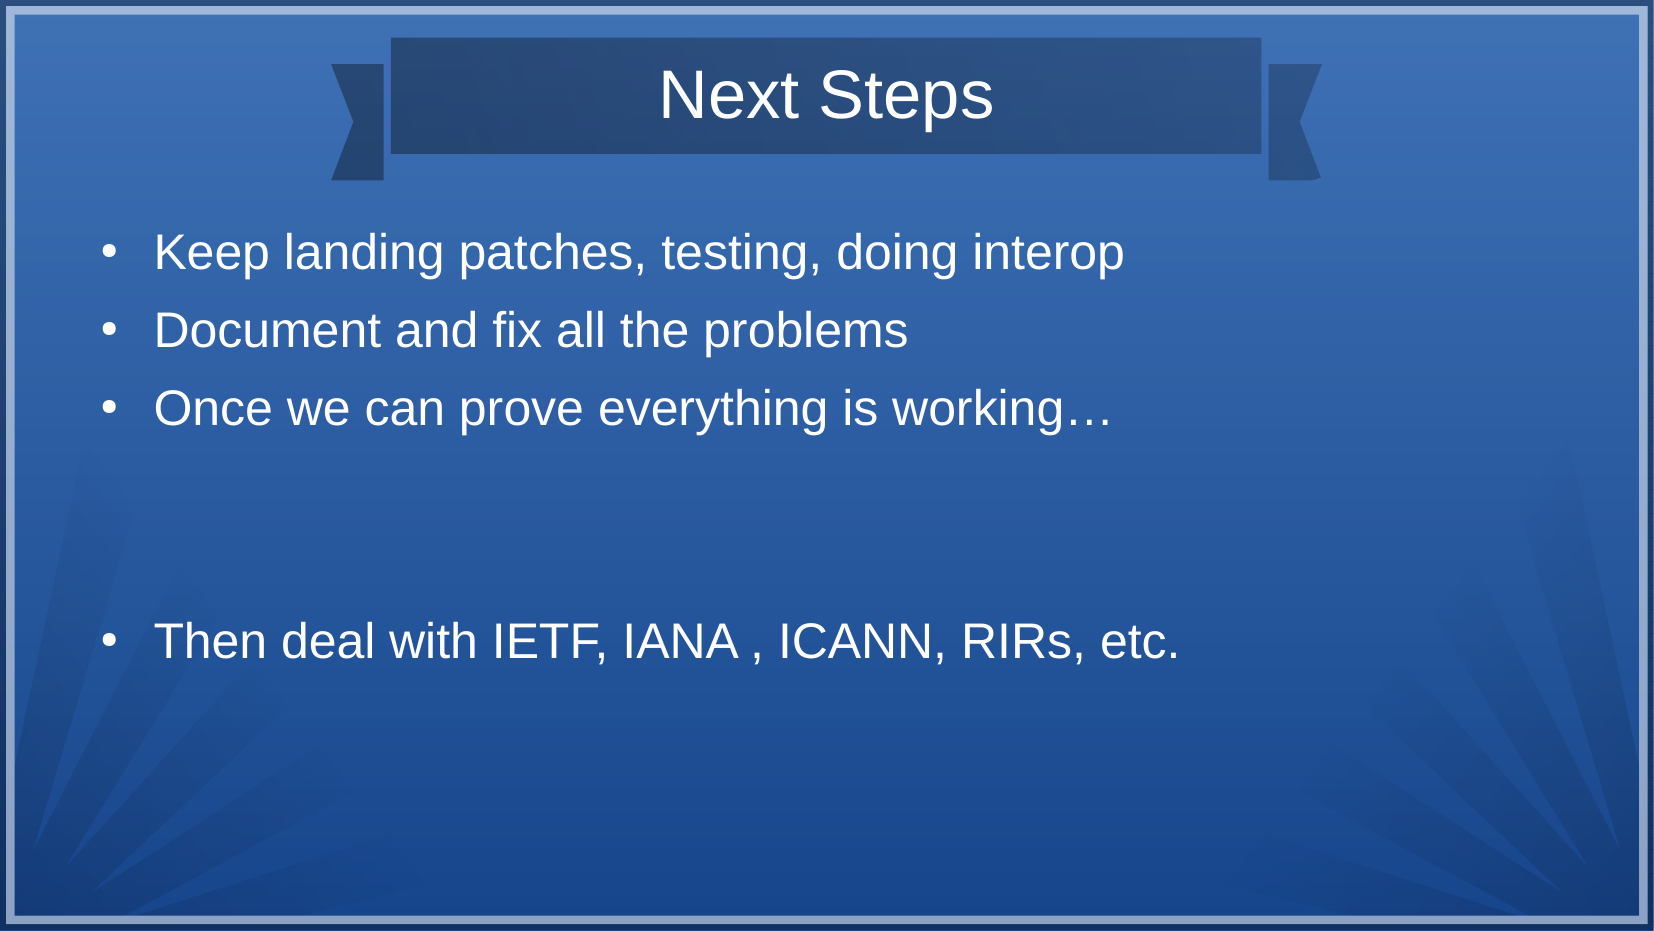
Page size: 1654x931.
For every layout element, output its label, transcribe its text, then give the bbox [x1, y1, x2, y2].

list Keep landing patches, testing, doing interop Document and fix all the problems Once we can prove everything is working… Then deal with IETF, IANA , ICANN, RIRs, etc. [82, 224, 1571, 848]
title Next Steps [389, 35, 1264, 154]
